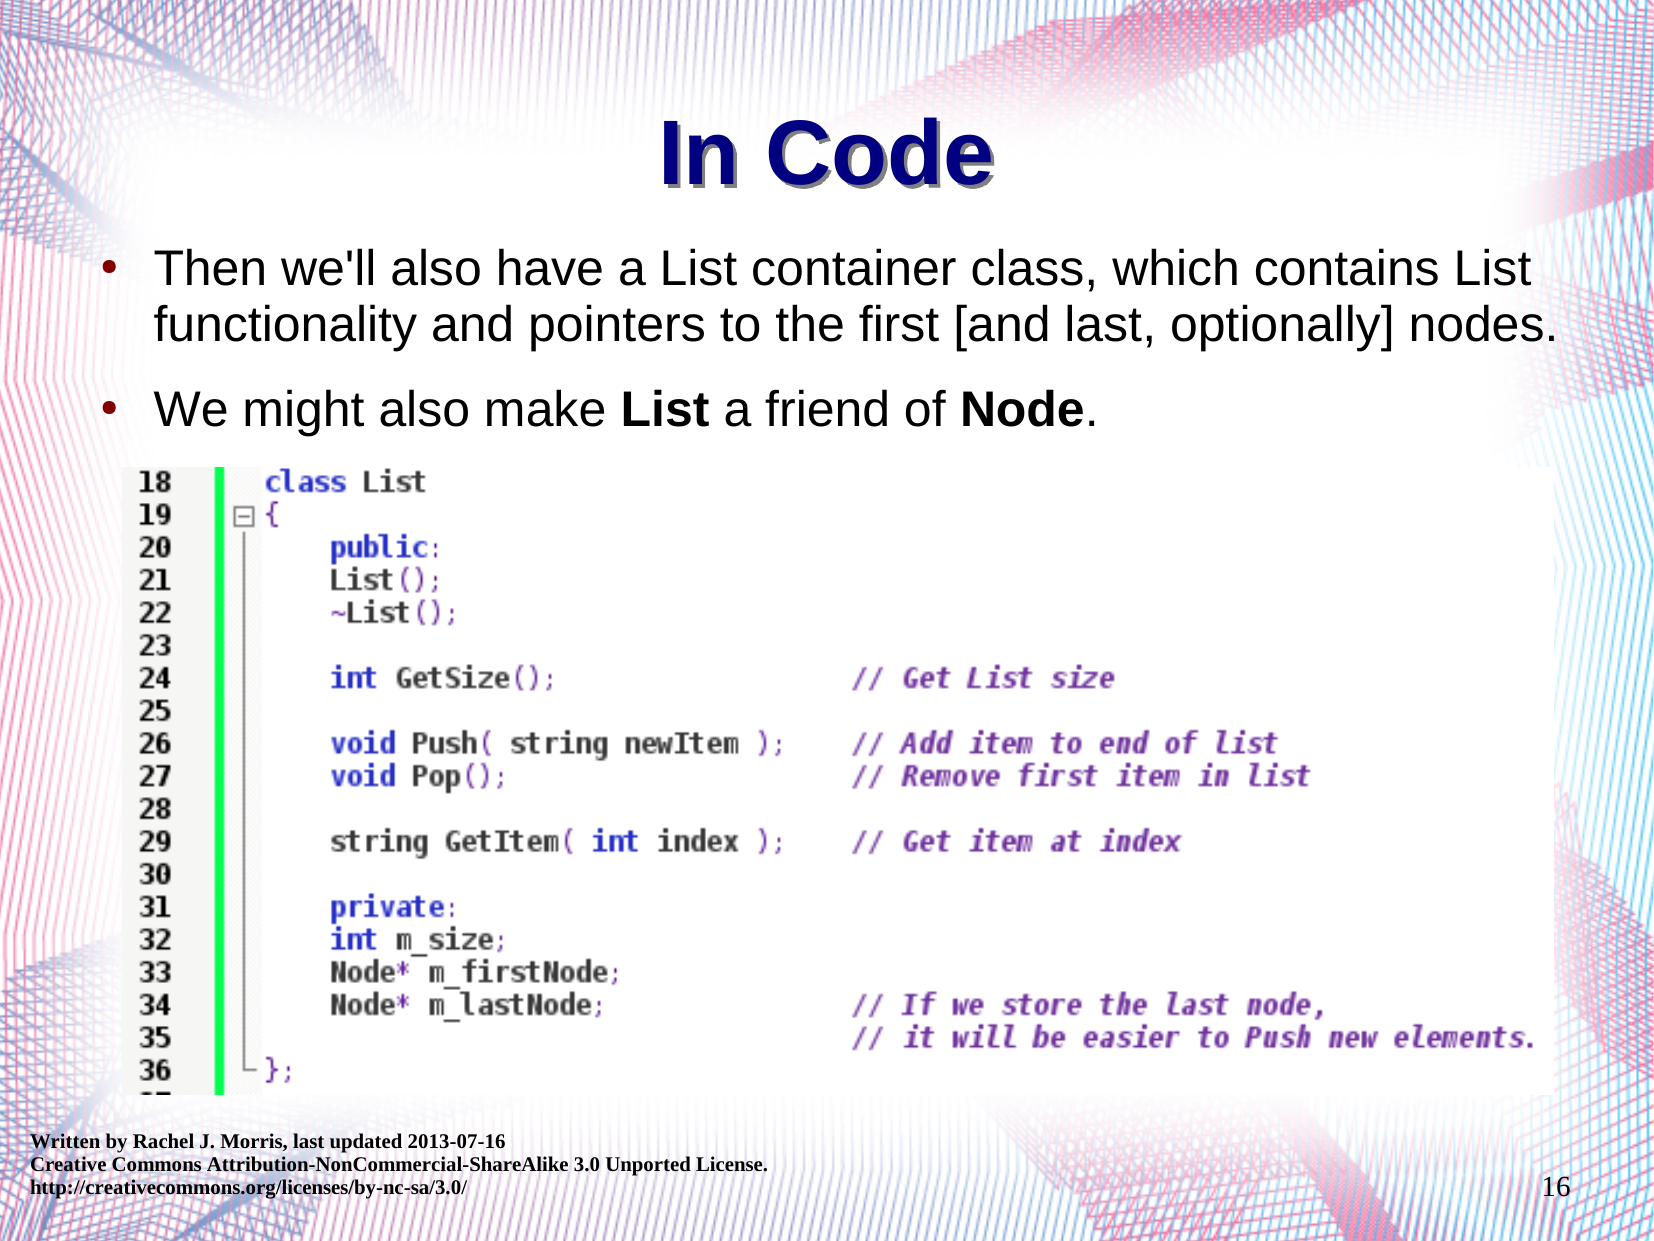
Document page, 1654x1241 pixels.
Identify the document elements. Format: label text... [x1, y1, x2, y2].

title In Code [82, 49, 1571, 240]
picture [0, 0, 1654, 1241]
list Then we'll also have a List container class, which contains List functionality and pointers to the first [and last, optionally] nodes. We might also make List a friend of Node. [82, 240, 1571, 526]
